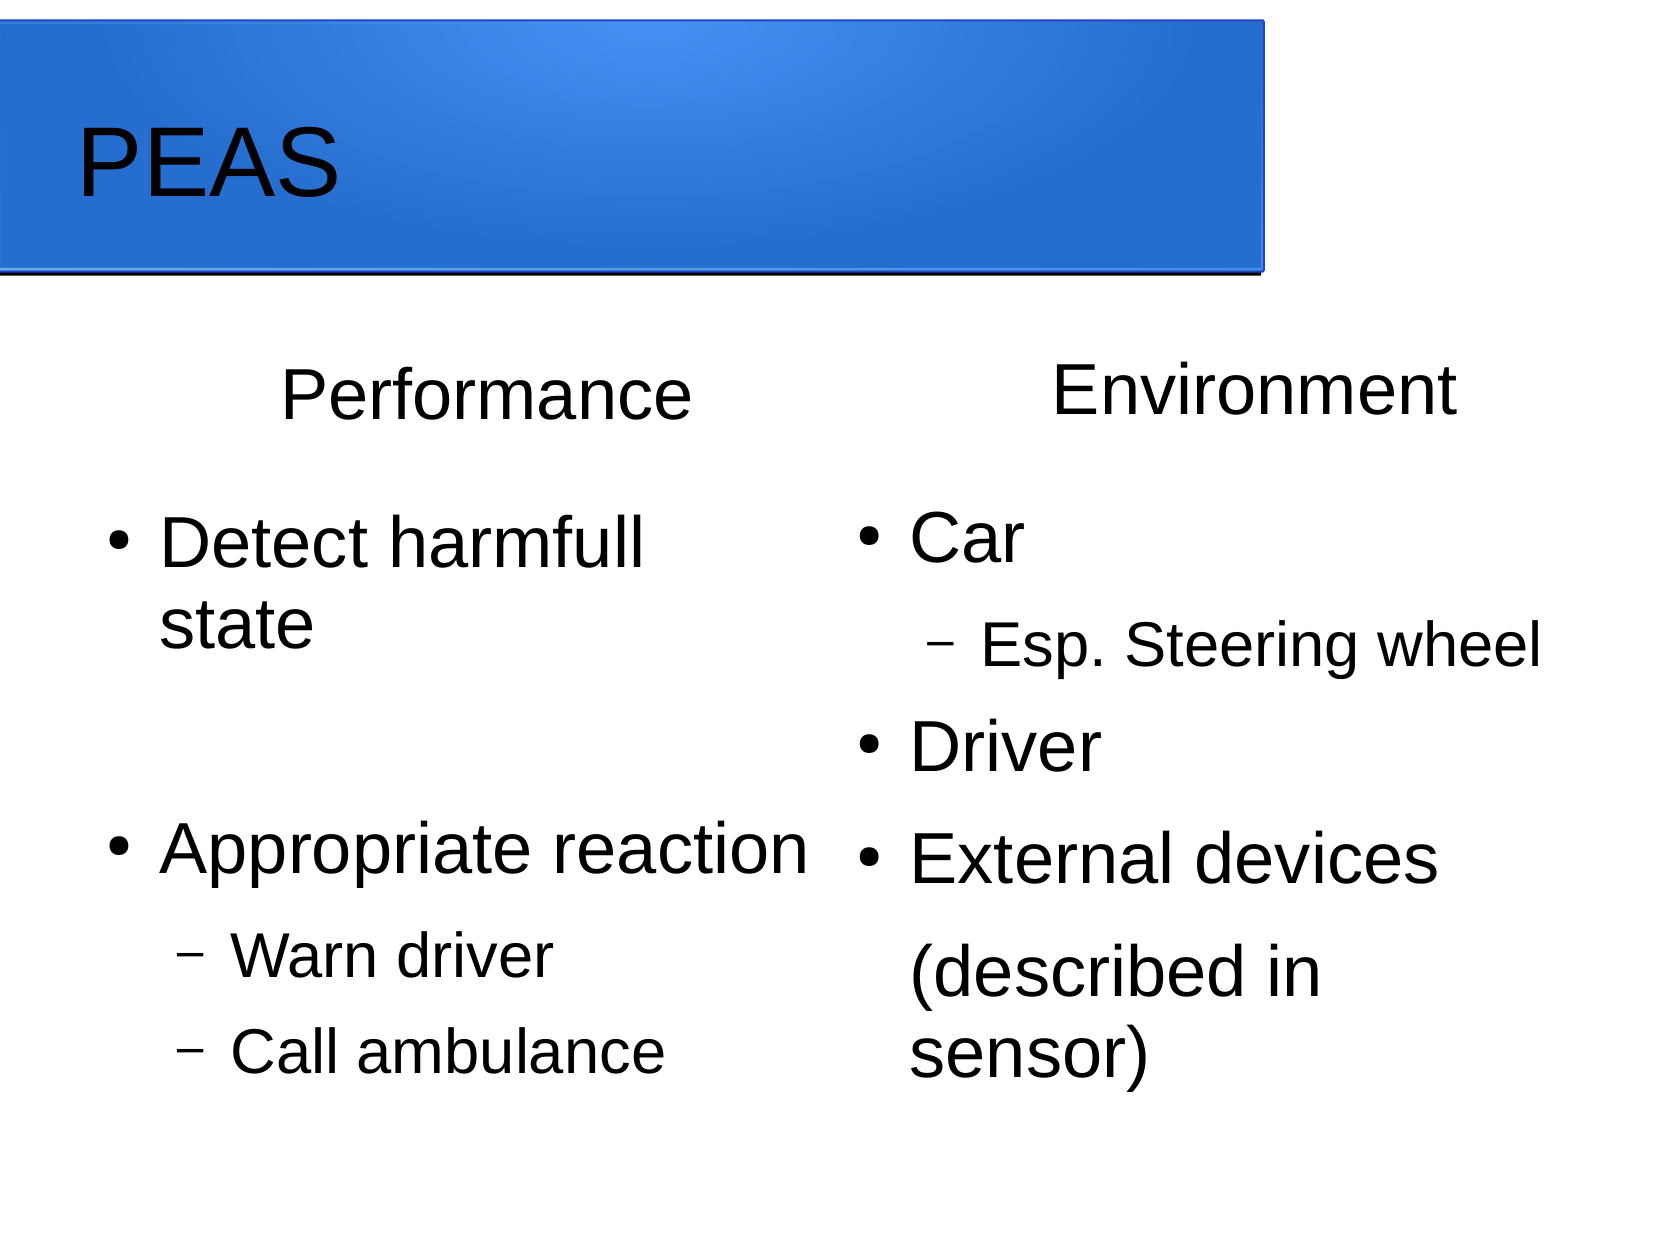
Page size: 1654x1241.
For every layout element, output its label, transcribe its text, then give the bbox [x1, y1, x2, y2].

list Environment [856, 349, 1583, 443]
title PEAS [76, 58, 1565, 266]
list Detect harmfull state Appropriate reaction Warn driver Call ambulance [88, 501, 815, 1098]
list Performance [88, 354, 815, 448]
list Car Esp. Steering wheel Driver External devices (described in sensor) [838, 496, 1565, 1093]
